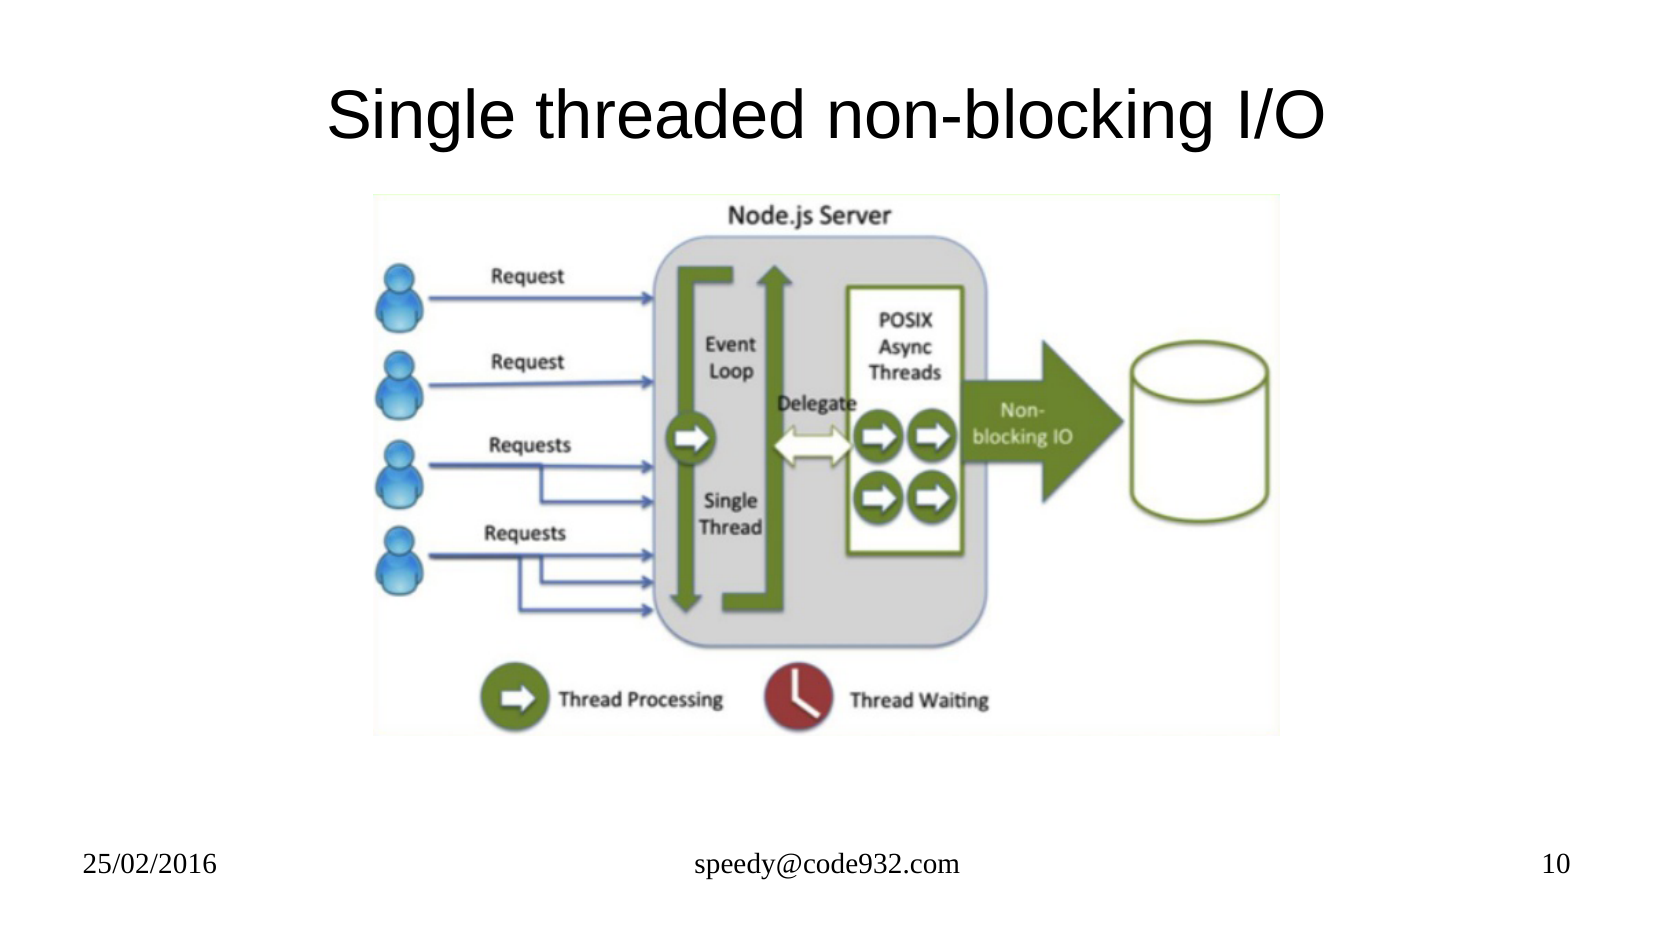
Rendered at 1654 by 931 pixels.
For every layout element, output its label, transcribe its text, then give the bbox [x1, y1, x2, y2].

title Single threaded non-blocking I/O [82, 37, 1571, 193]
picture [373, 194, 1280, 736]
